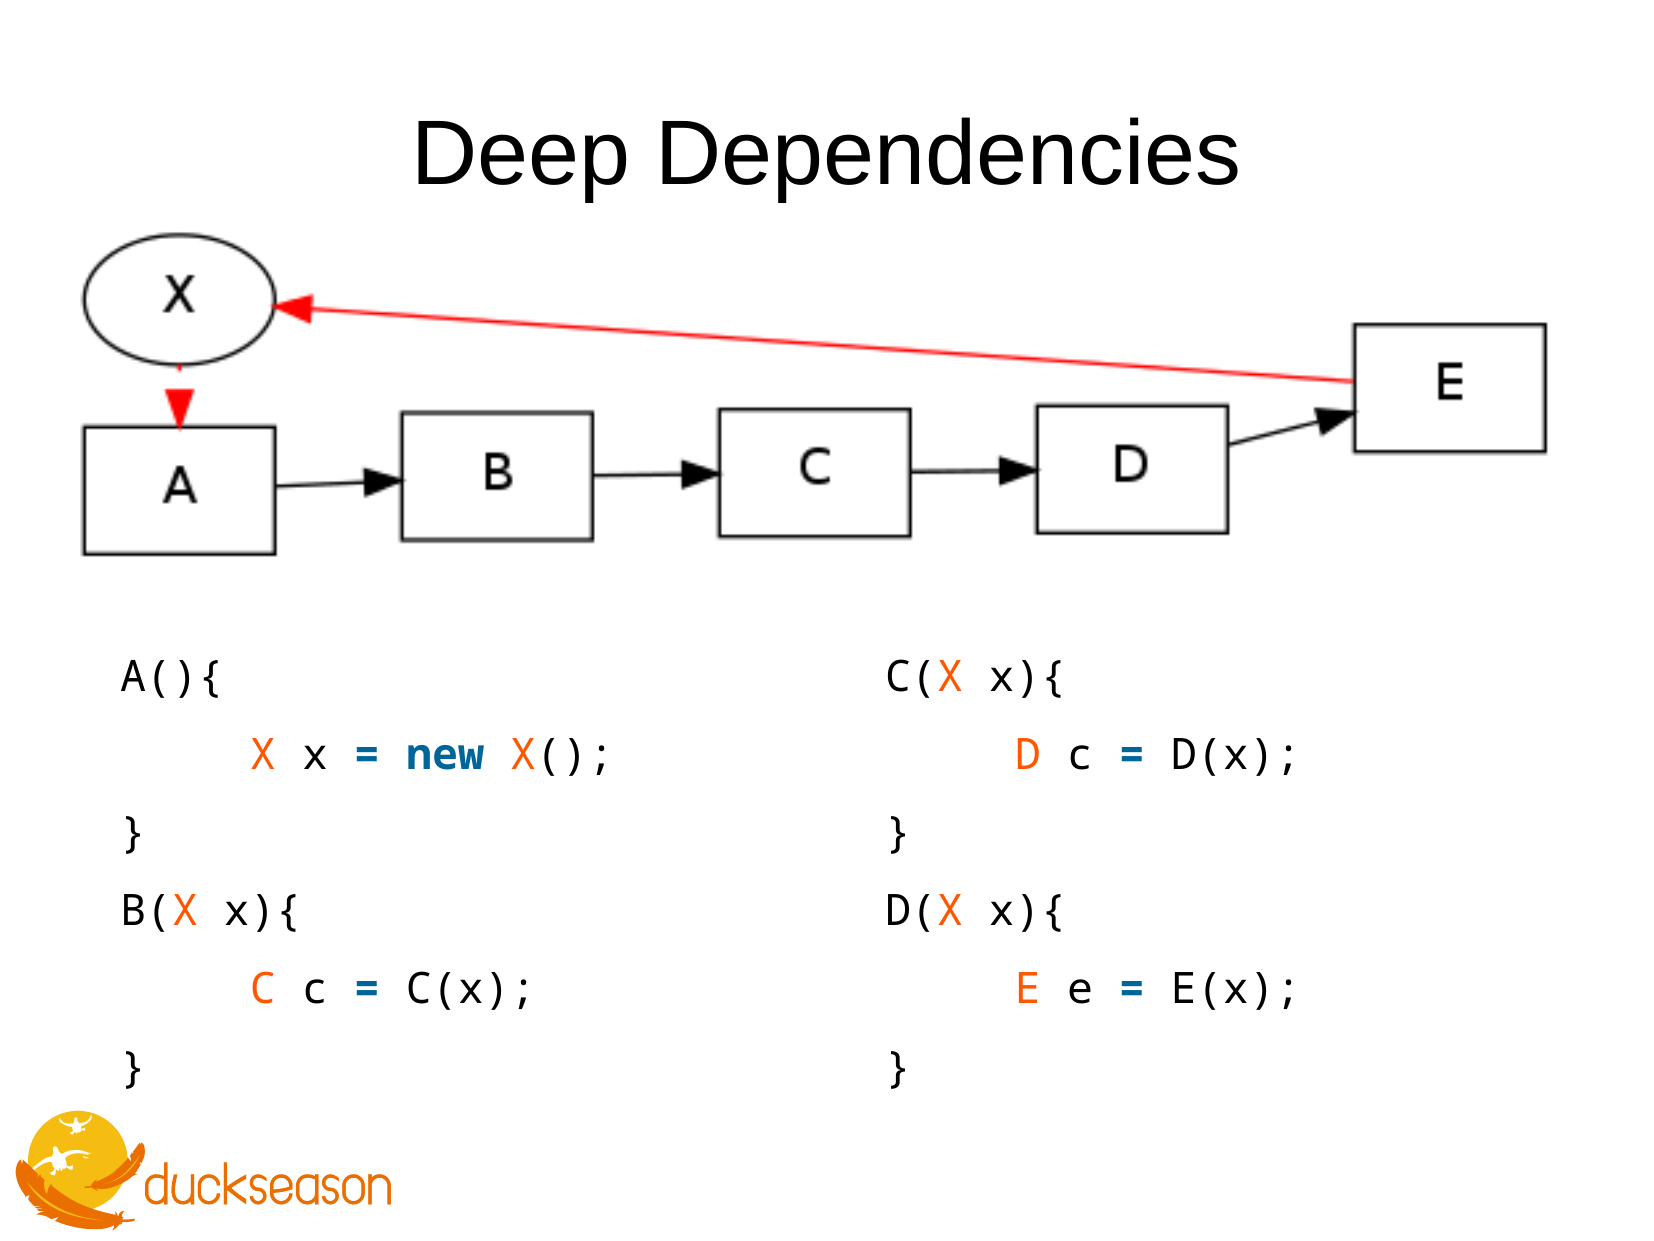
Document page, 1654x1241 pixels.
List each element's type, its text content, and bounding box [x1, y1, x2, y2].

list C(X x){ D c = D(x); } D(X x){ E e = E(x); } [885, 645, 1606, 1096]
title Deep Dependencies [82, 49, 1571, 257]
picture [15, 1110, 391, 1231]
picture [71, 223, 1561, 571]
list A(){ X x = new X(); } B(X x){ C c = C(x); } [120, 645, 841, 1096]
